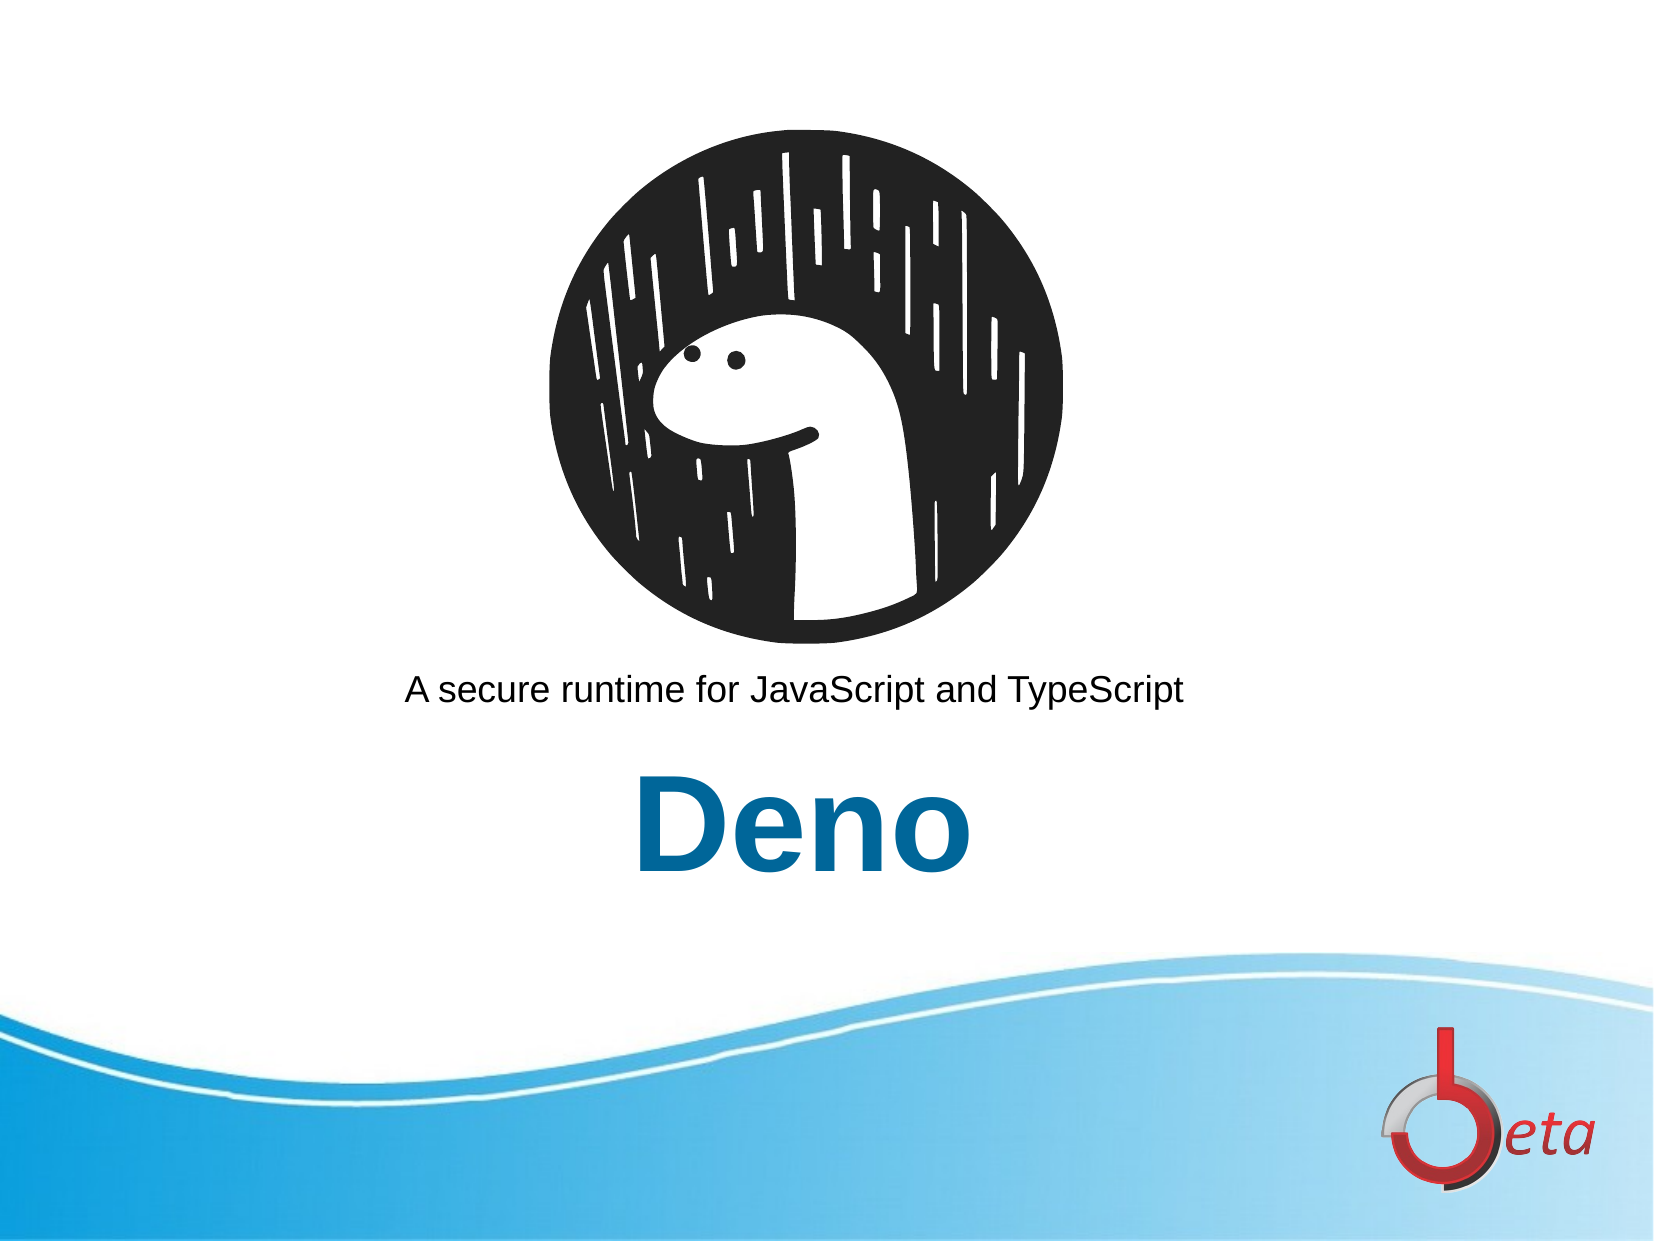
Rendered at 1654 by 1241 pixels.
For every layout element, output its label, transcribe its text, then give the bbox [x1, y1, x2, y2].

picture [549, 129, 1063, 644]
picture [0, 952, 1654, 1241]
text_box A secure runtime for JavaScript and TypeScript [389, 661, 1217, 719]
title Deno [59, 720, 1548, 928]
